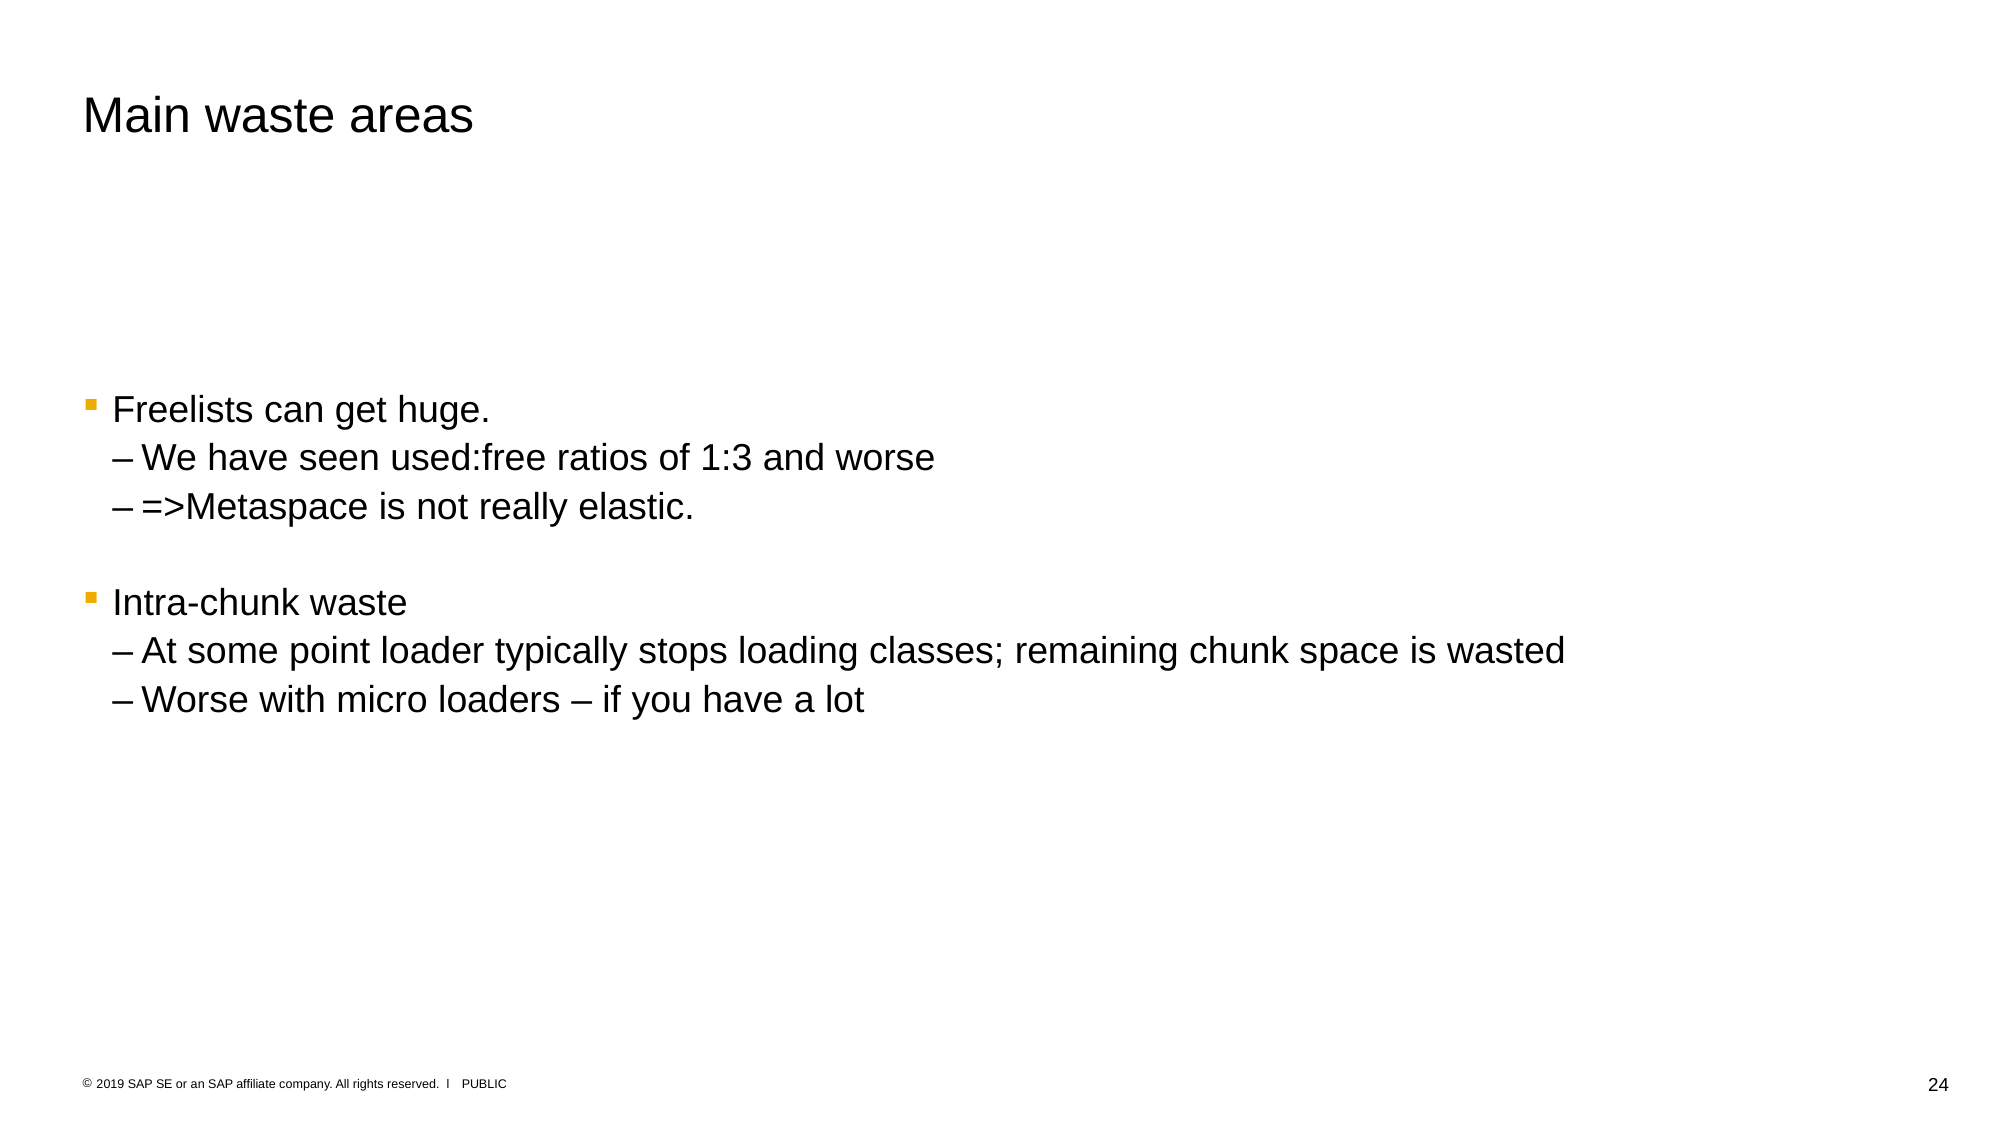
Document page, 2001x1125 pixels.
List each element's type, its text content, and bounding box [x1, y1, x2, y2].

title Main waste areas [82, 82, 1918, 144]
subtitle Freelists can get huge. We have seen used:free ratios of 1:3 and worse =>Metaspace is not really elastic. Intra-chunk waste At some point loader typically stops loading classes; remaining chunk space is wasted Worse with micro loaders – if you have a lot [82, 265, 1918, 886]
